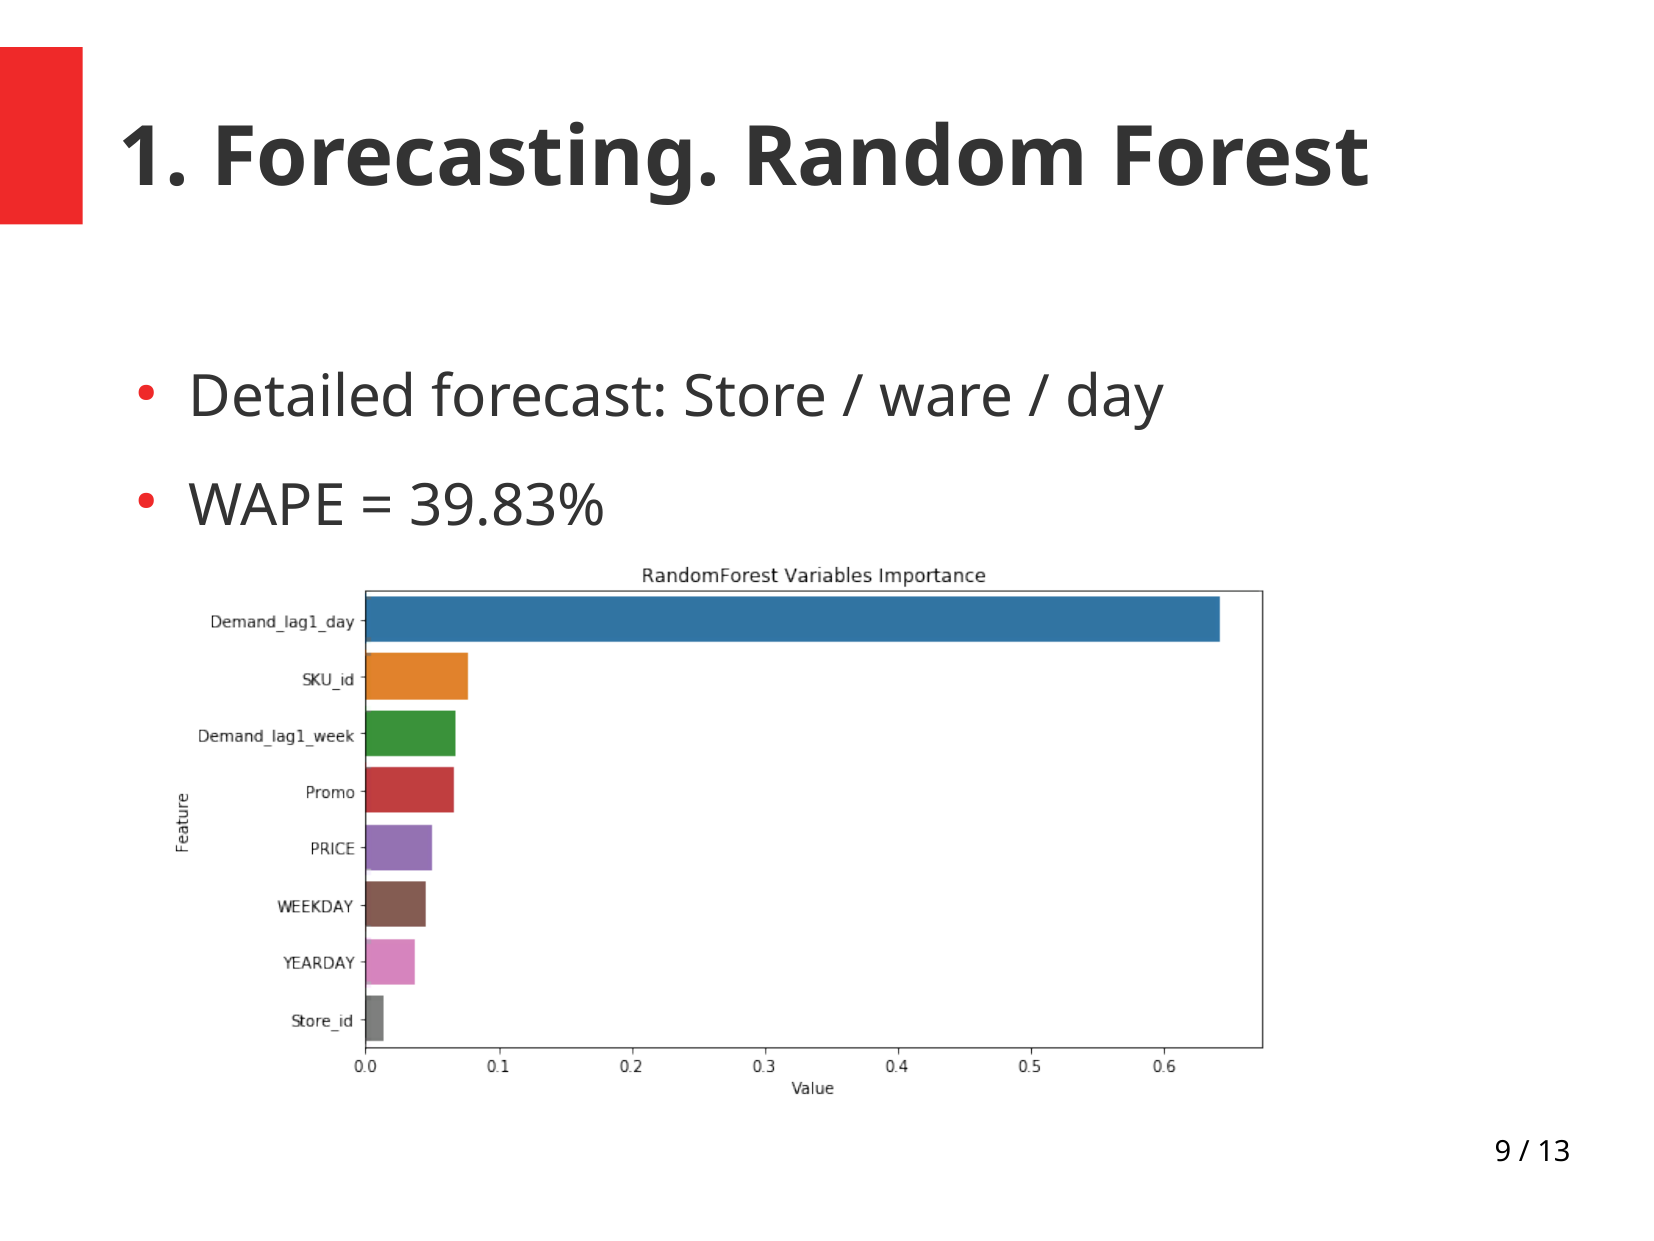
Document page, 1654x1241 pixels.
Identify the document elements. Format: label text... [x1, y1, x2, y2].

title 1. Forecasting. Random Forest [118, 49, 1571, 257]
picture [165, 556, 1278, 1107]
list Detailed forecast: Store / ware / day WAPE = 39.83% [118, 354, 1536, 1074]
